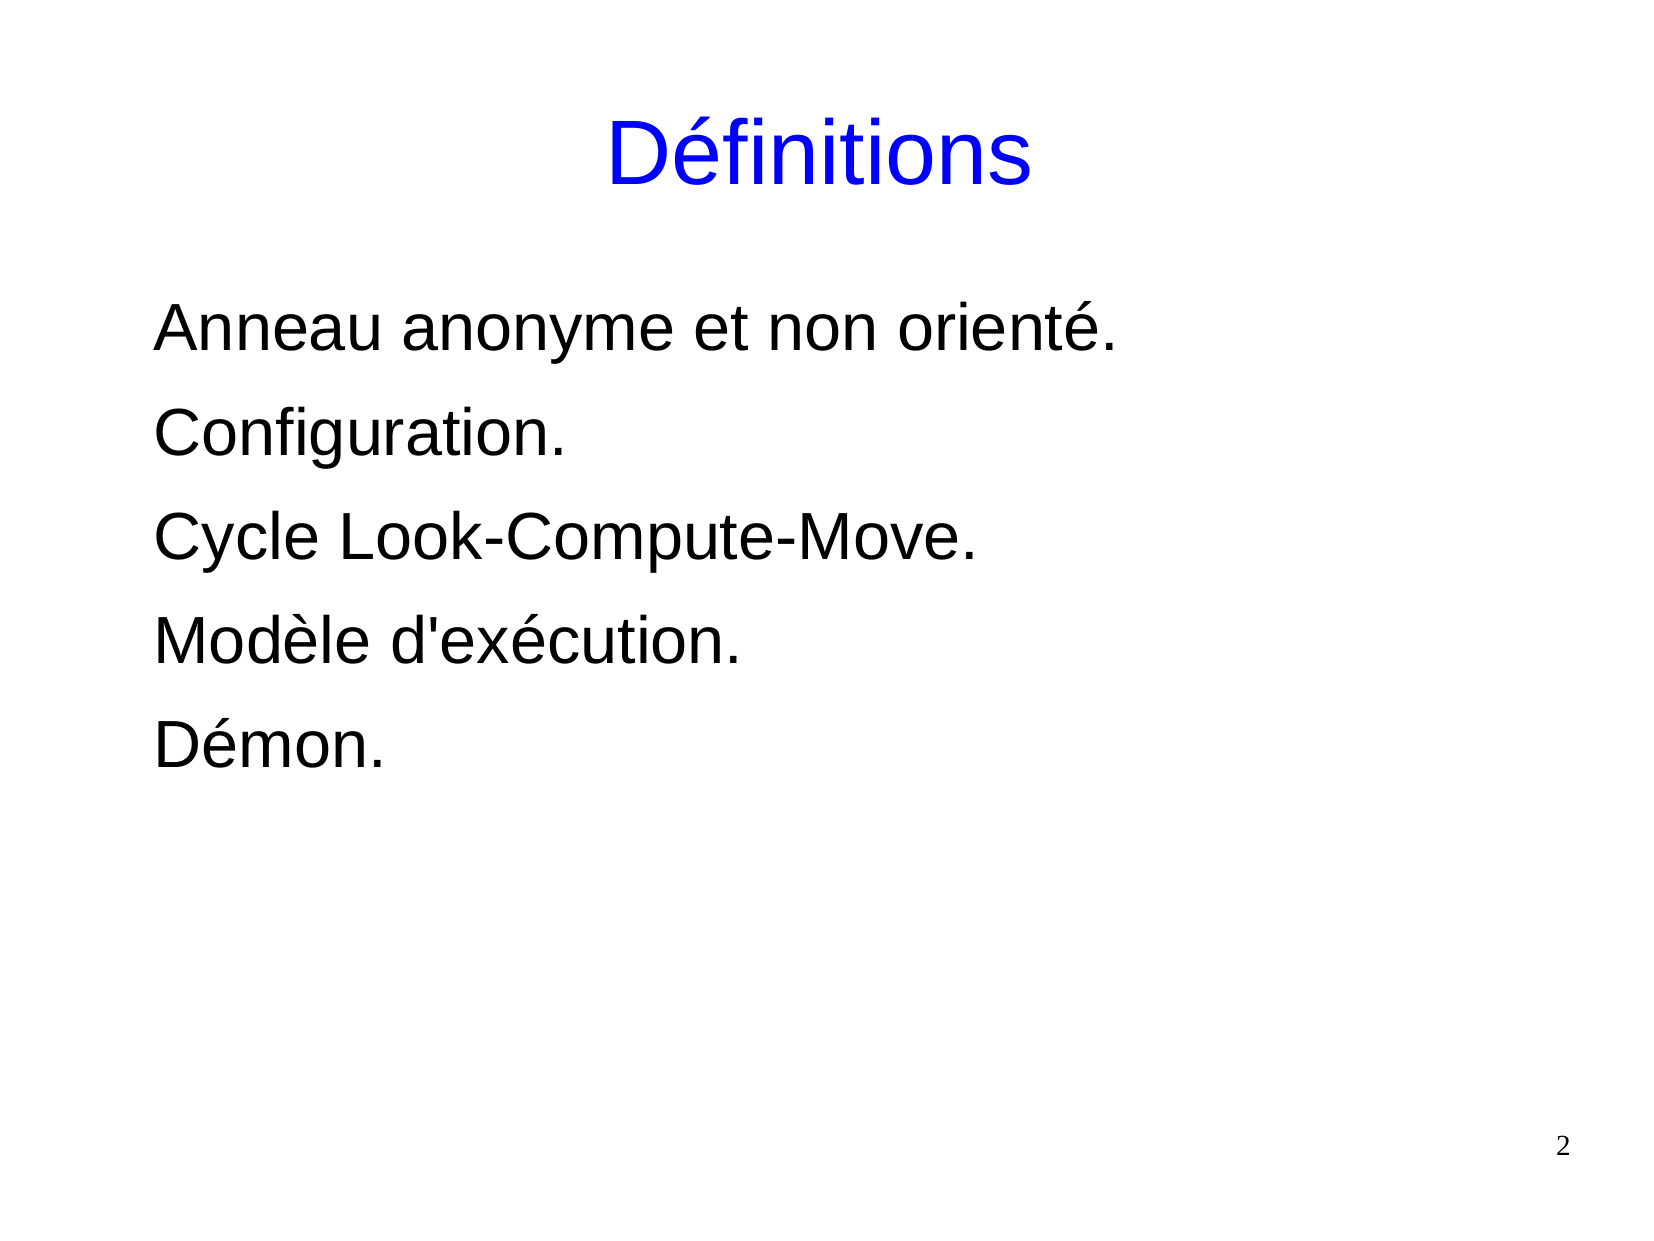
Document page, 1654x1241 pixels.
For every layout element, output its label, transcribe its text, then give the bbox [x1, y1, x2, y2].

list Anneau anonyme et non orienté. Configuration. Cycle Look-Compute-Move. Modèle d'exécution. Démon. [82, 290, 1538, 1010]
title Définitions [82, 49, 1571, 257]
